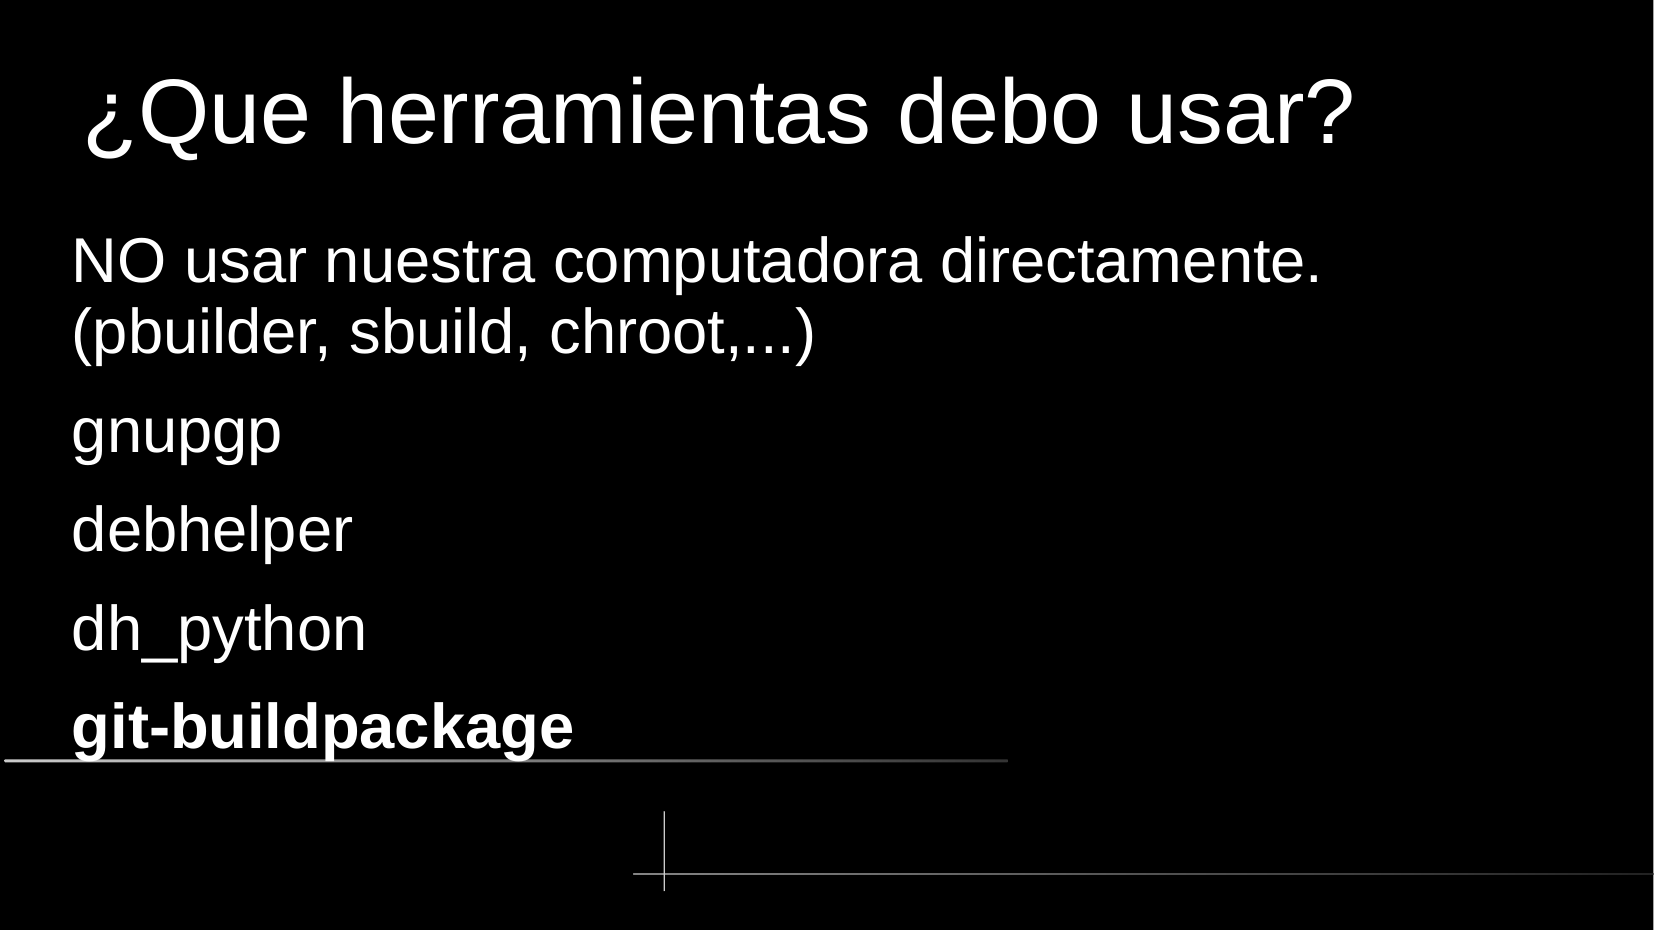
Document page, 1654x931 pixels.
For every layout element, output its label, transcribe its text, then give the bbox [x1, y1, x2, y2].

list NO usar nuestra computadora directamente. (pbuilder, sbuild, chroot,...) gnupgp debhelper dh_python git-buildpackage [71, 225, 1561, 766]
title ¿Que herramientas debo usar? [82, 9, 1546, 215]
